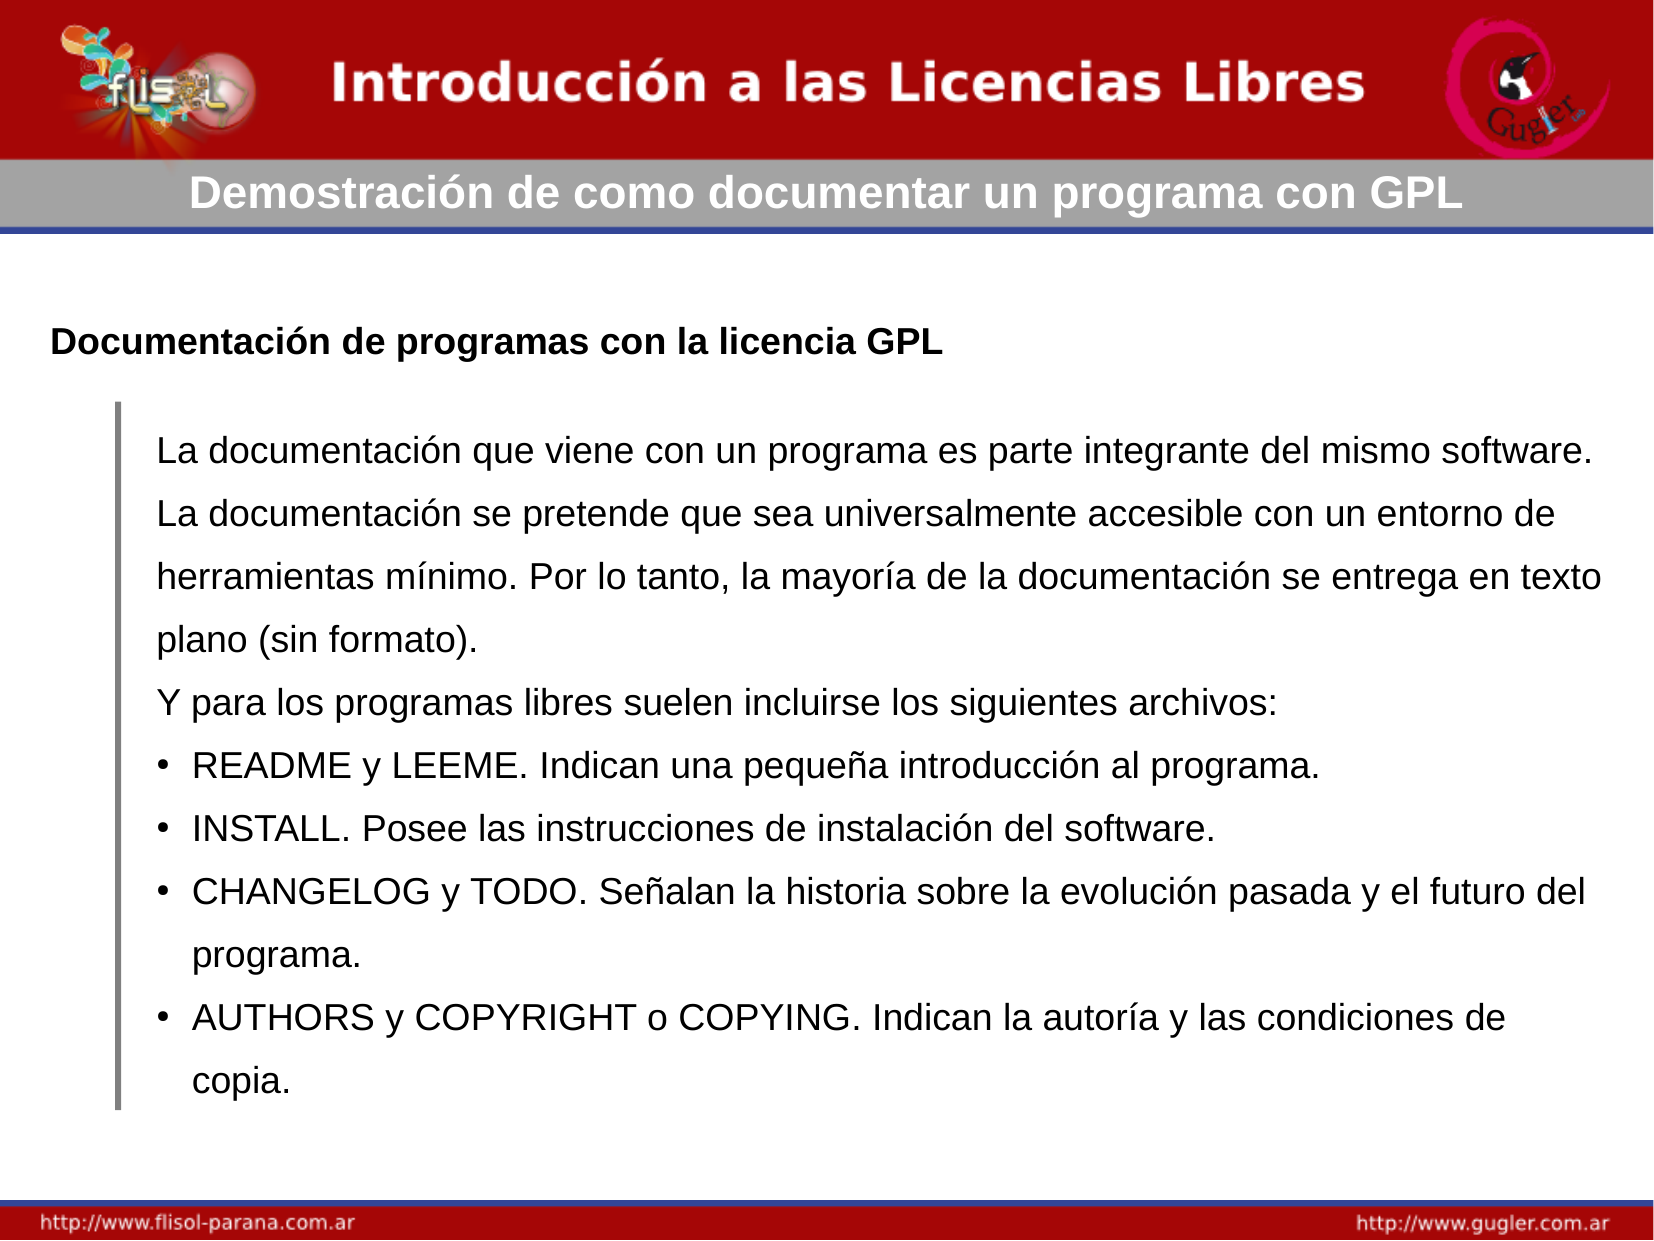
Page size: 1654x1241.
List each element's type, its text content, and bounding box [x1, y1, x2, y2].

picture [0, 0, 1654, 159]
text_box Demostración de como documentar un programa con GPL [0, 159, 1654, 226]
text_box Documentación de programas con la licencia GPL [35, 312, 1619, 370]
picture [0, 1200, 1654, 1241]
picture [0, 226, 1654, 234]
text_box La documentación que viene con un programa es parte integrante del mismo software. La documentación se pretende que sea universalmente accesible con un entorno de herramientas mínimo. Por lo tanto, la mayoría de la documentación se entrega en texto plano (sin formato). Y para los programas libres suelen incluirse los siguientes archivos: README y LEEME. Indican una pequeña introducción al programa. INSTALL. Posee las instrucciones de instalación del software. CHANGELOG y TODO. Señalan la historia sobre la evolución pasada y el futuro del programa. AUTHORS y COPYRIGHT o COPYING. Indican la autoría y las condiciones de copia. [141, 401, 1630, 1088]
